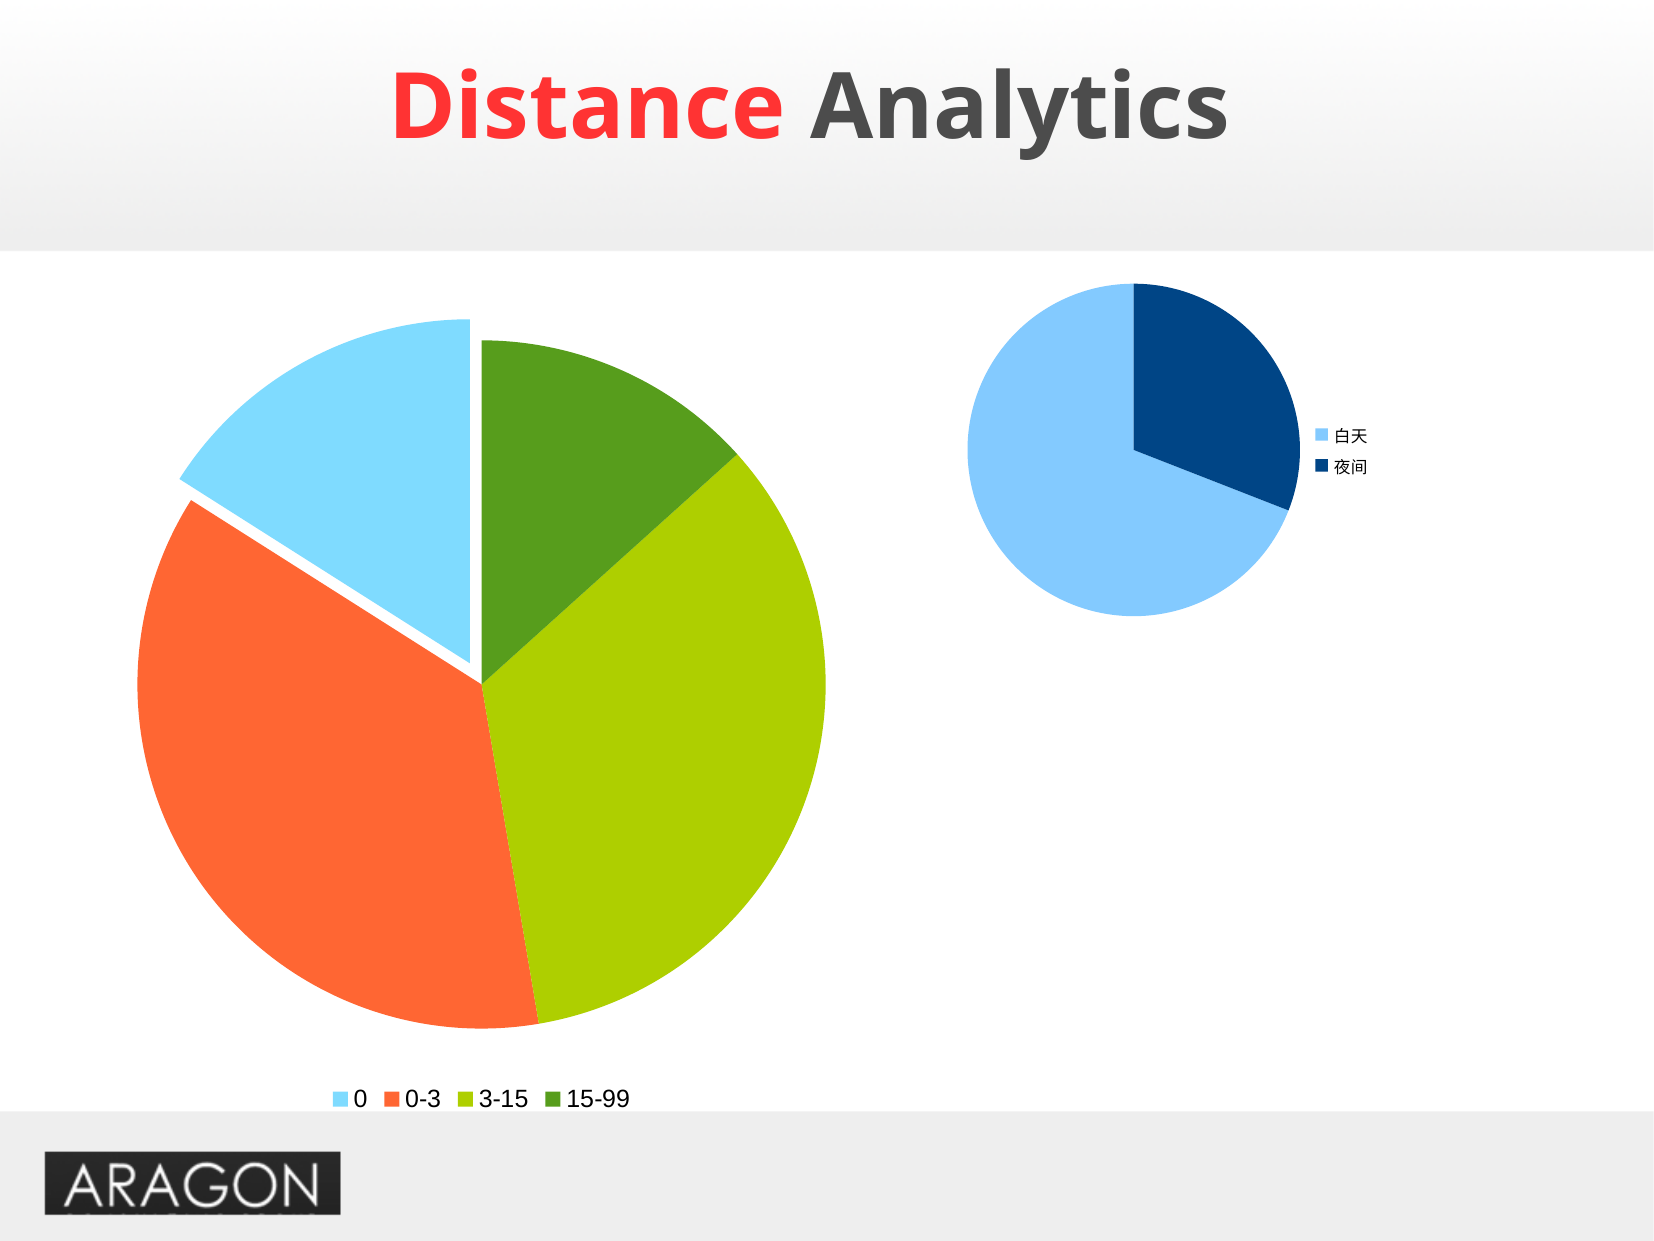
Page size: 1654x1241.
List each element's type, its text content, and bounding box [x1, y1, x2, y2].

picture [0, 0, 1654, 1241]
title Distance Analytics [76, 0, 1565, 208]
chart [0, 262, 1388, 1119]
